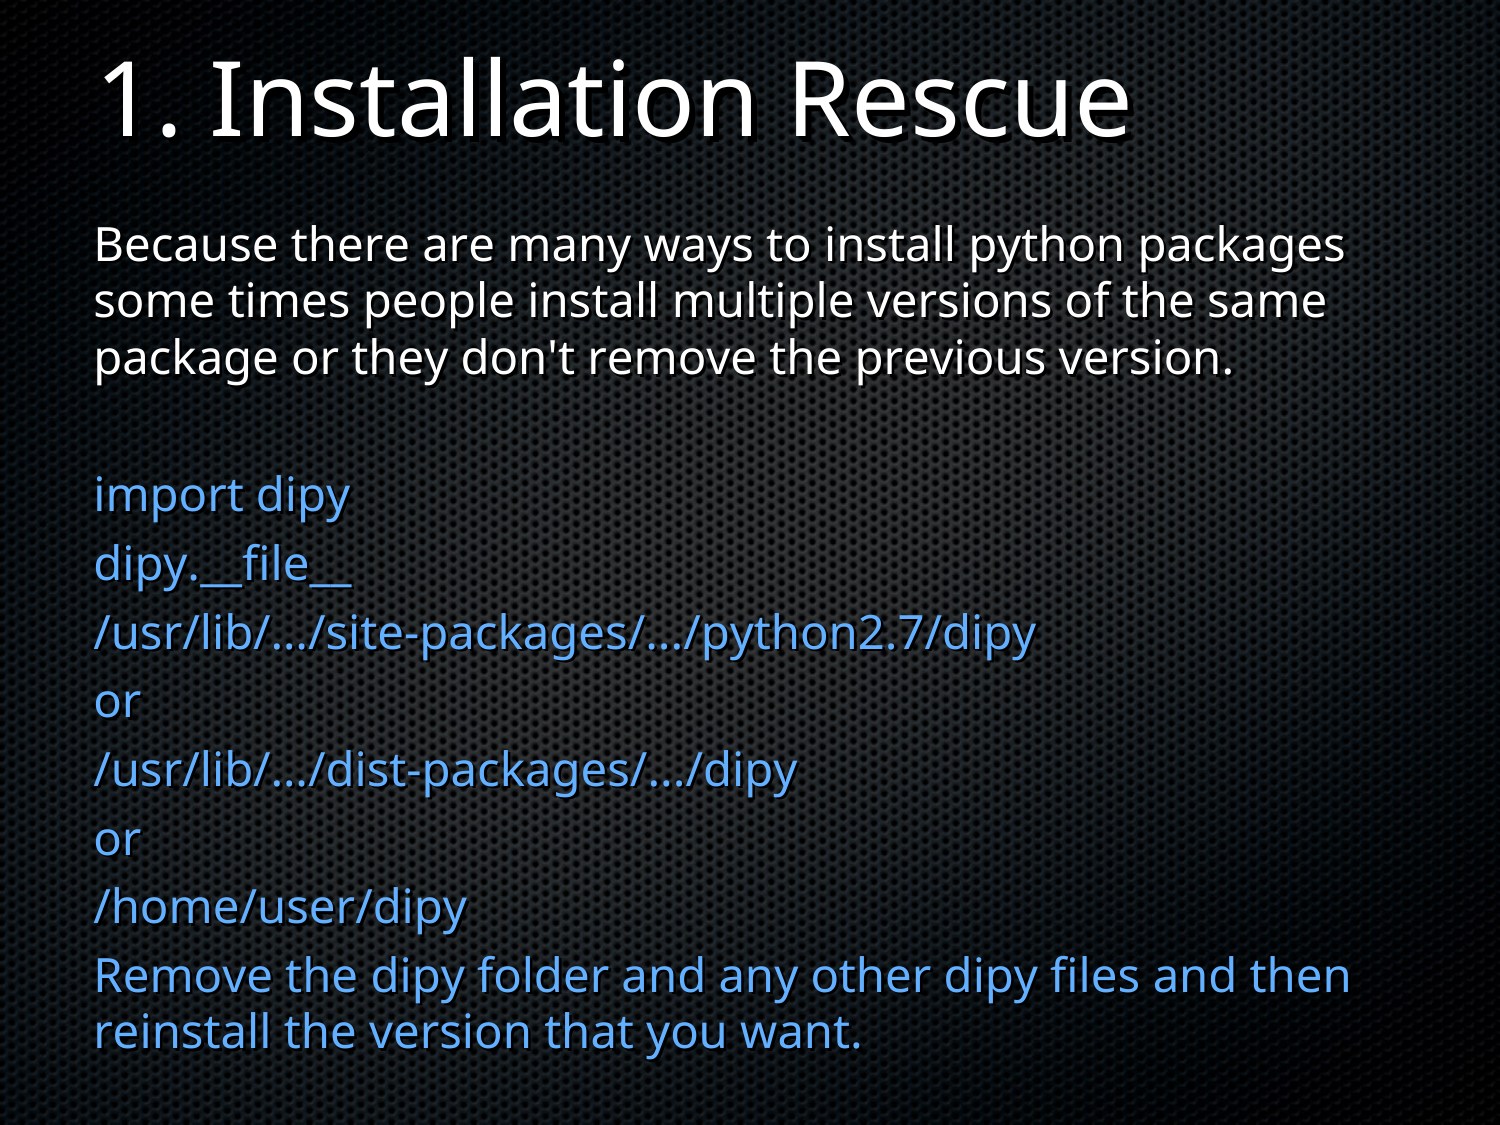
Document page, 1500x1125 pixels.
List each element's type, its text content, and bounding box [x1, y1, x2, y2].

title 1. Installation Rescue [87, 23, 1392, 166]
picture [0, 0, 1500, 1125]
list Because there are many ways to install python packages some times people install multiple versions of the same package or they don't remove the previous version. import dipy dipy.__file__ /usr/lib/…/site-packages/.../python2.7/dipy or /usr/lib/…/dist-packages/.../dipy or /home/user/dipy Remove the dipy folder and any other dipy files and then reinstall the version that you want. [85, 205, 1390, 1079]
